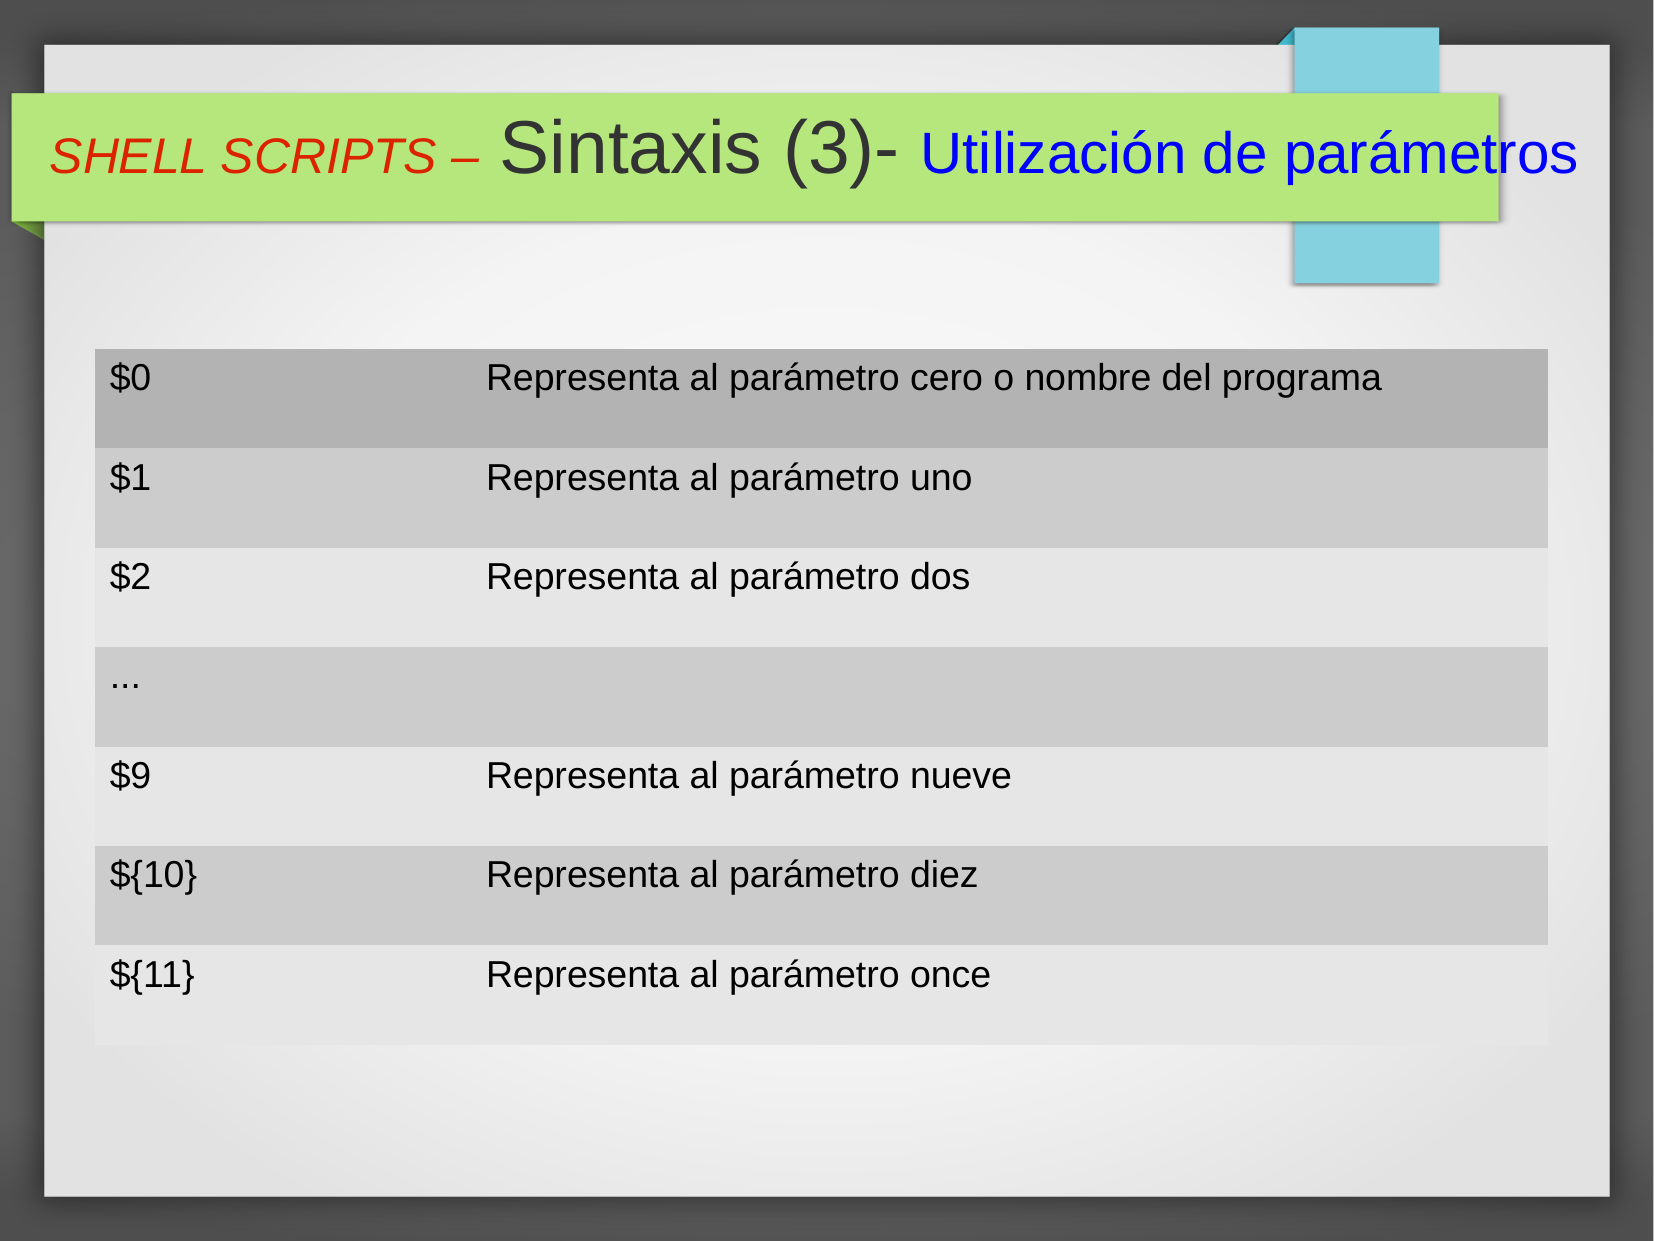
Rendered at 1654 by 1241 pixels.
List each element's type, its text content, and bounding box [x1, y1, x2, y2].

table_cell Representa al parámetro once [471, 945, 1548, 1045]
table_cell $2 [95, 548, 471, 647]
table_header Representa al parámetro cero o nombre del programa [471, 349, 1548, 448]
table_cell $1 [95, 448, 471, 548]
table_cell Representa al parámetro uno [471, 448, 1548, 548]
table_cell ${10} [95, 846, 471, 945]
table_cell Representa al parámetro diez [471, 846, 1548, 945]
title SHELL SCRIPTS – Sintaxis (3)- Utilización de parámetros [35, 94, 1595, 201]
table_cell Representa al parámetro nueve [471, 747, 1548, 846]
table_cell [471, 647, 1548, 747]
table_cell $9 [95, 747, 471, 846]
table_cell ... [95, 647, 471, 747]
table_cell ${11} [95, 945, 471, 1045]
table_header $0 [95, 349, 471, 448]
picture [0, 0, 1654, 1241]
table_cell Representa al parámetro dos [471, 548, 1548, 647]
